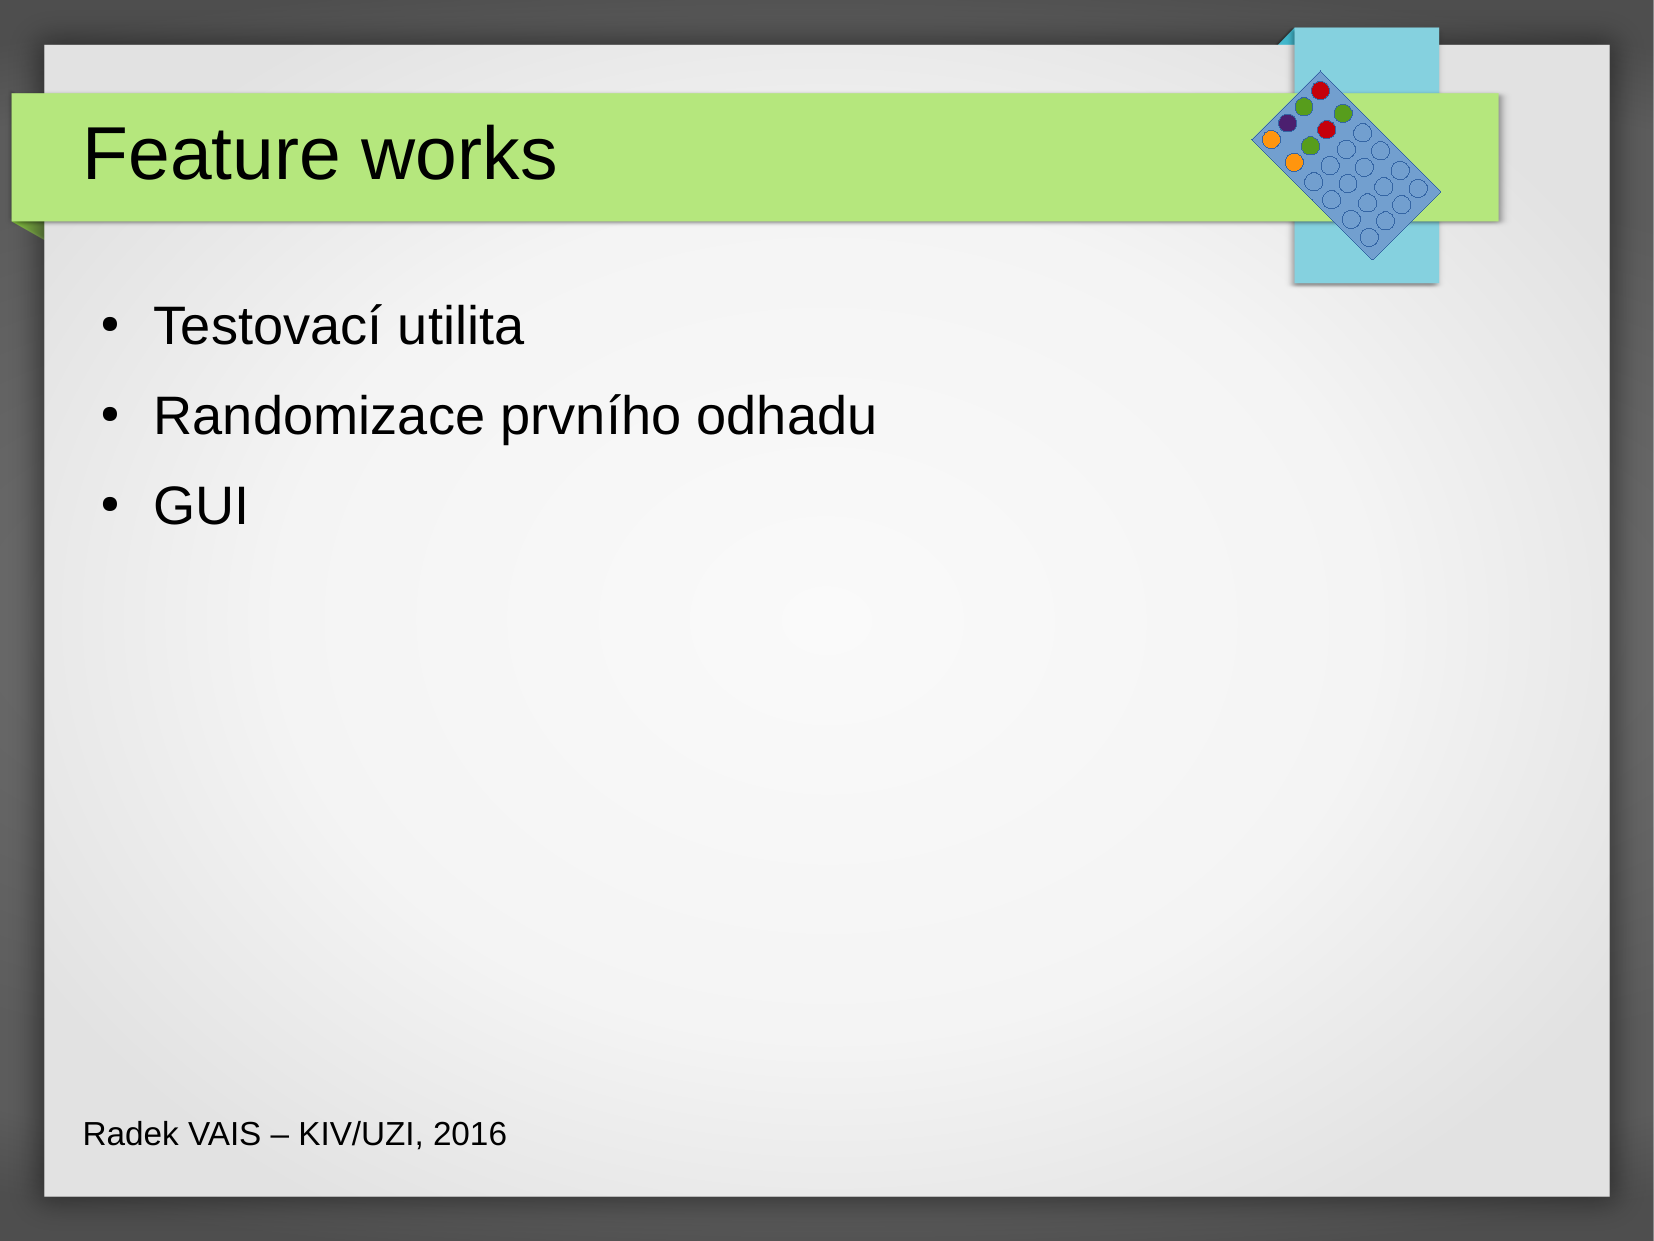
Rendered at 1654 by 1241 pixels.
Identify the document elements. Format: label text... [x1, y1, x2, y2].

list Testovací utilita Randomizace prvního odhadu GUI [82, 295, 1571, 1015]
title Radek VAIS – KIV/UZI, 2016 [82, 1098, 1548, 1170]
text_box [1251, 70, 1441, 260]
title Feature works [82, 94, 1264, 213]
picture [0, 0, 1654, 1241]
